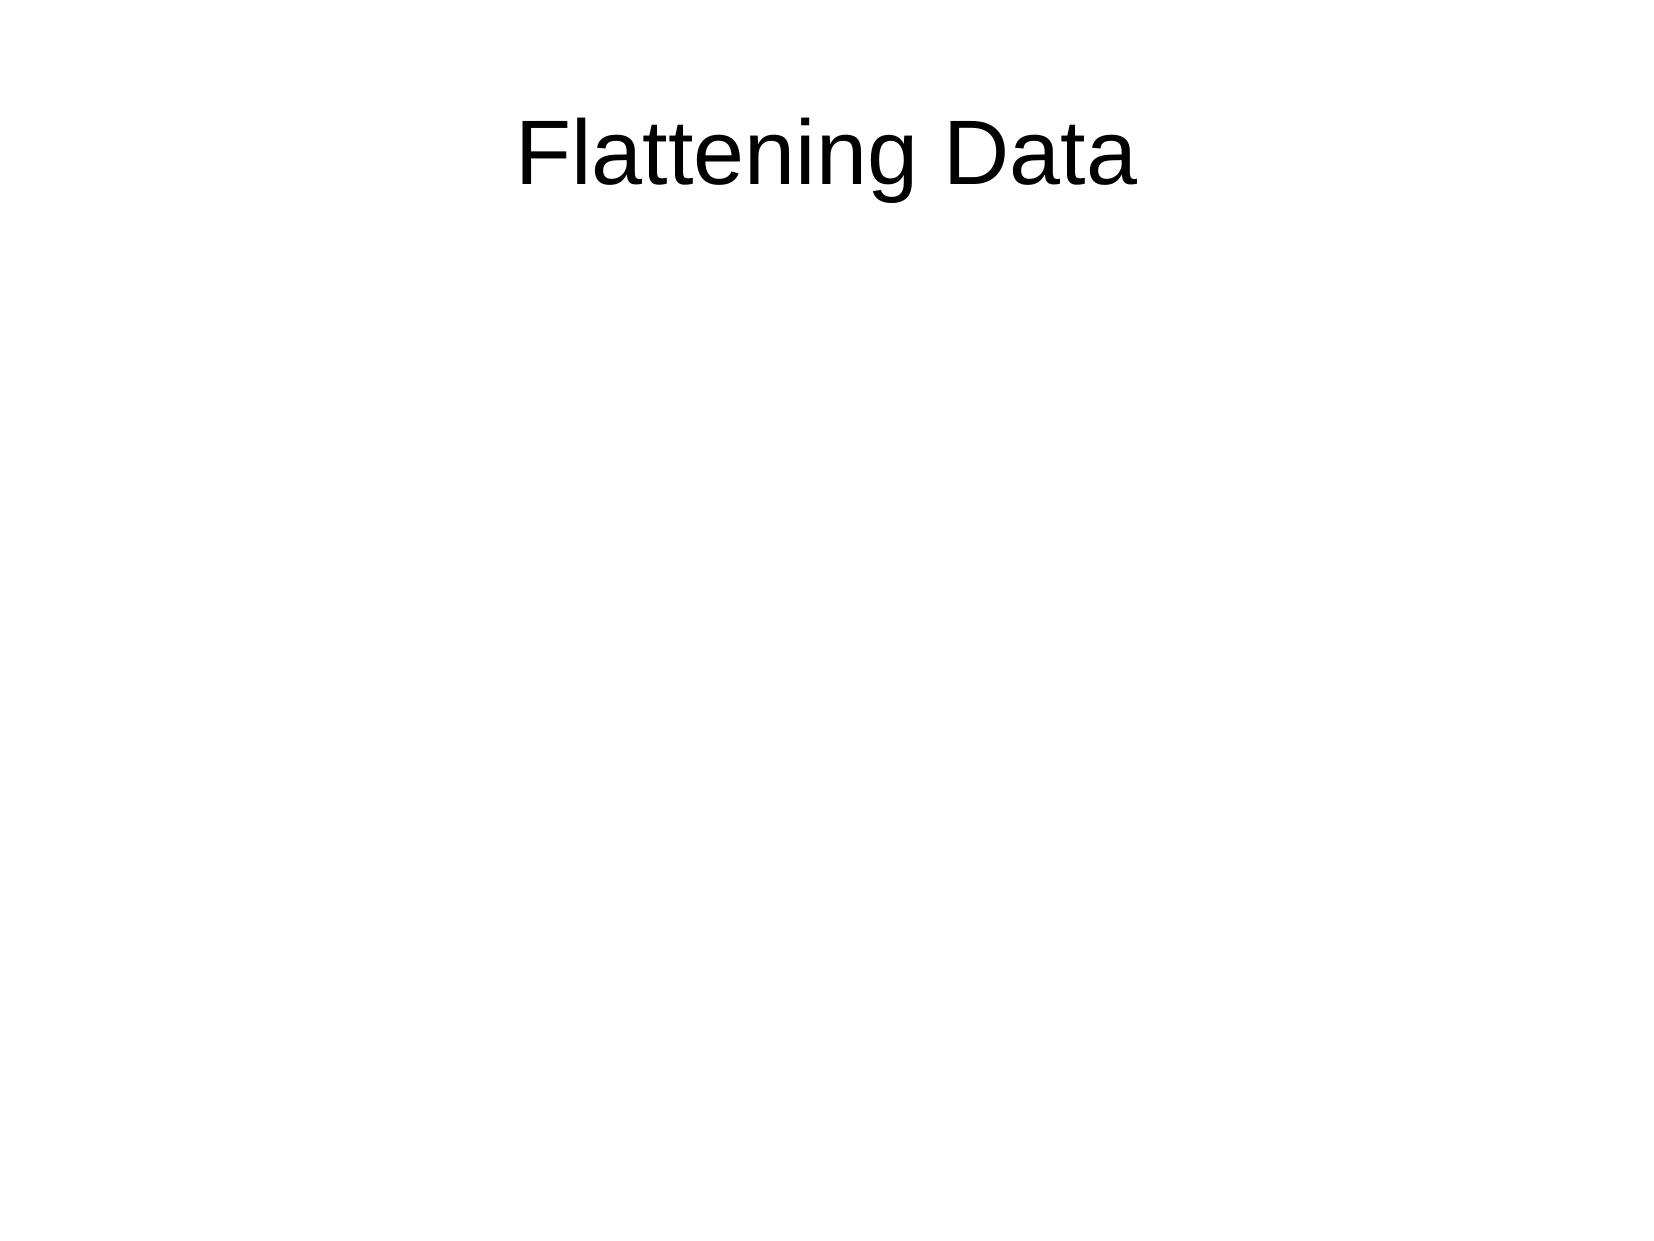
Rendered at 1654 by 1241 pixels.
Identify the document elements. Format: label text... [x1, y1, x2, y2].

title Flattening Data [82, 56, 1571, 250]
